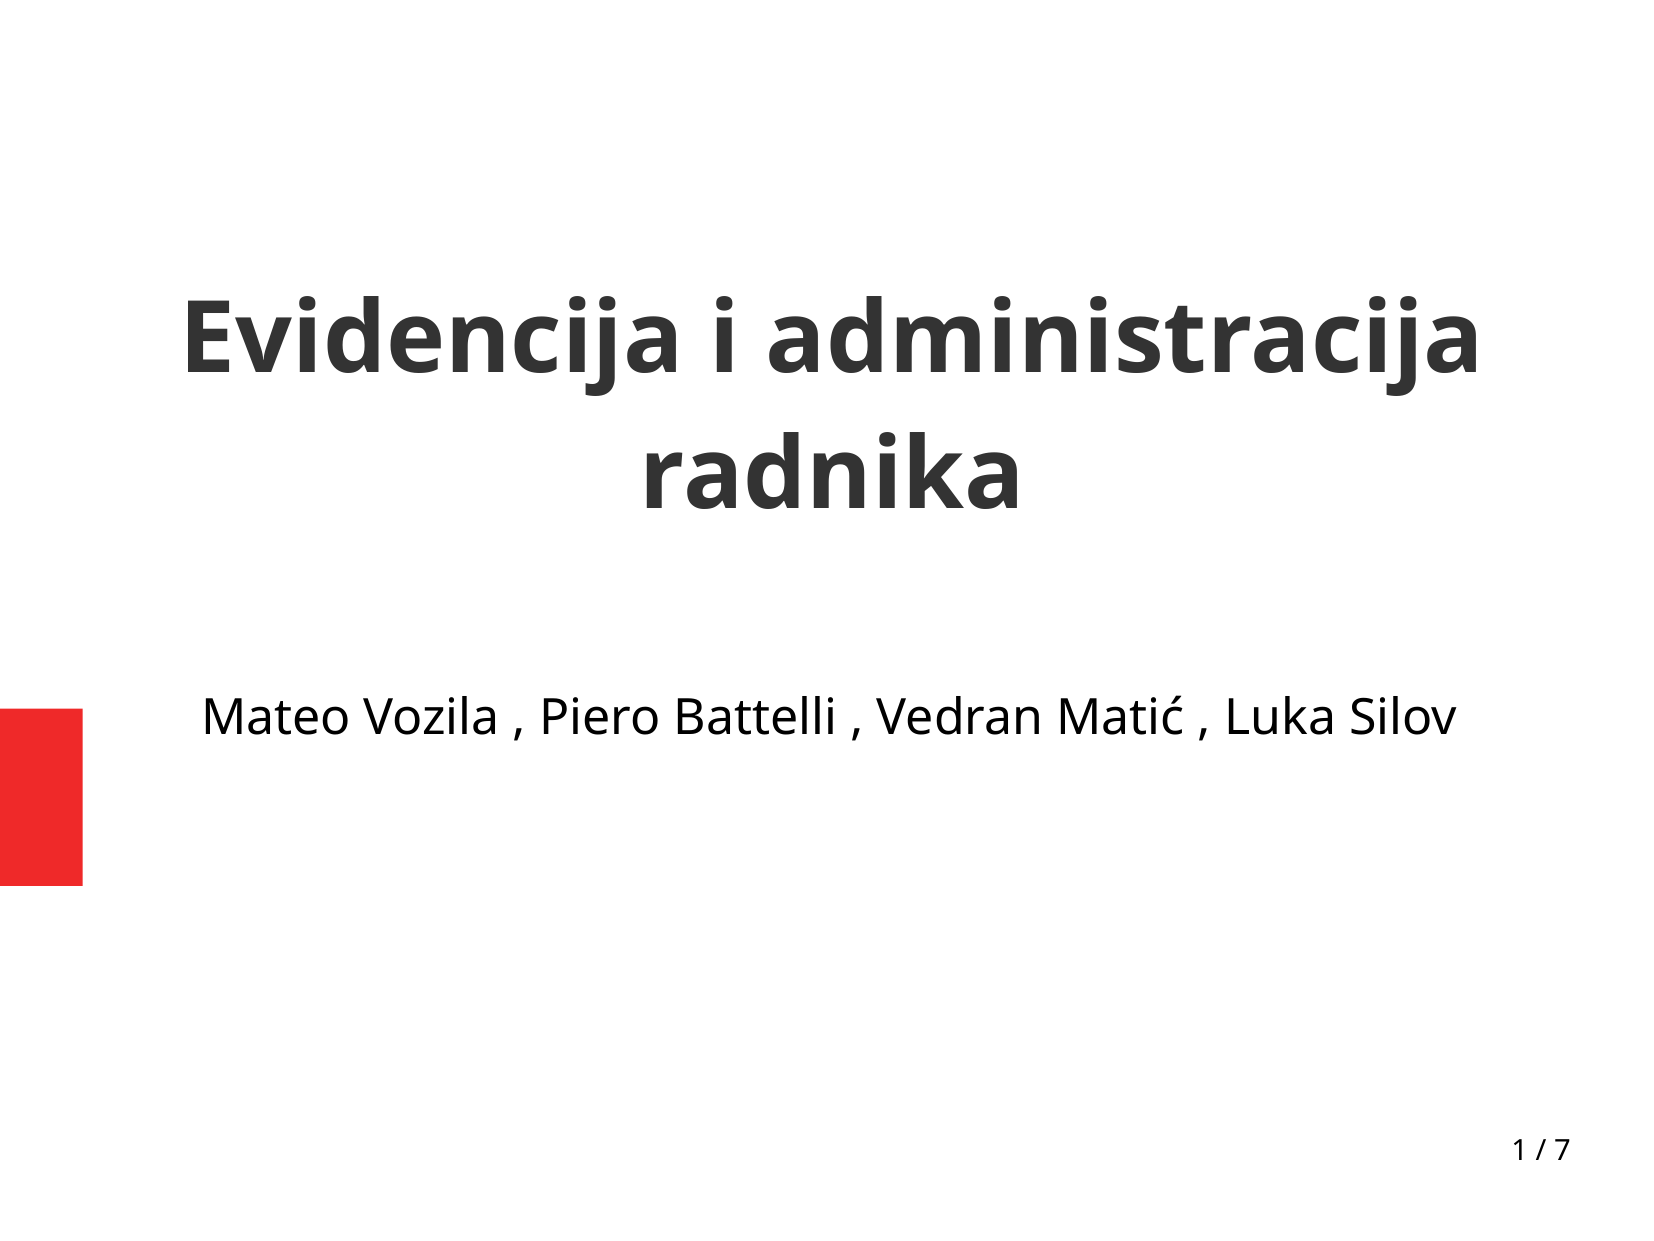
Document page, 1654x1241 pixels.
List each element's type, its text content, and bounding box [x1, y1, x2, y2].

title Evidencija i administracija radnika [129, 265, 1536, 538]
subtitle Mateo Vozila , Piero Battelli , Vedran Matić , Luka Silov [118, 662, 1524, 1027]
